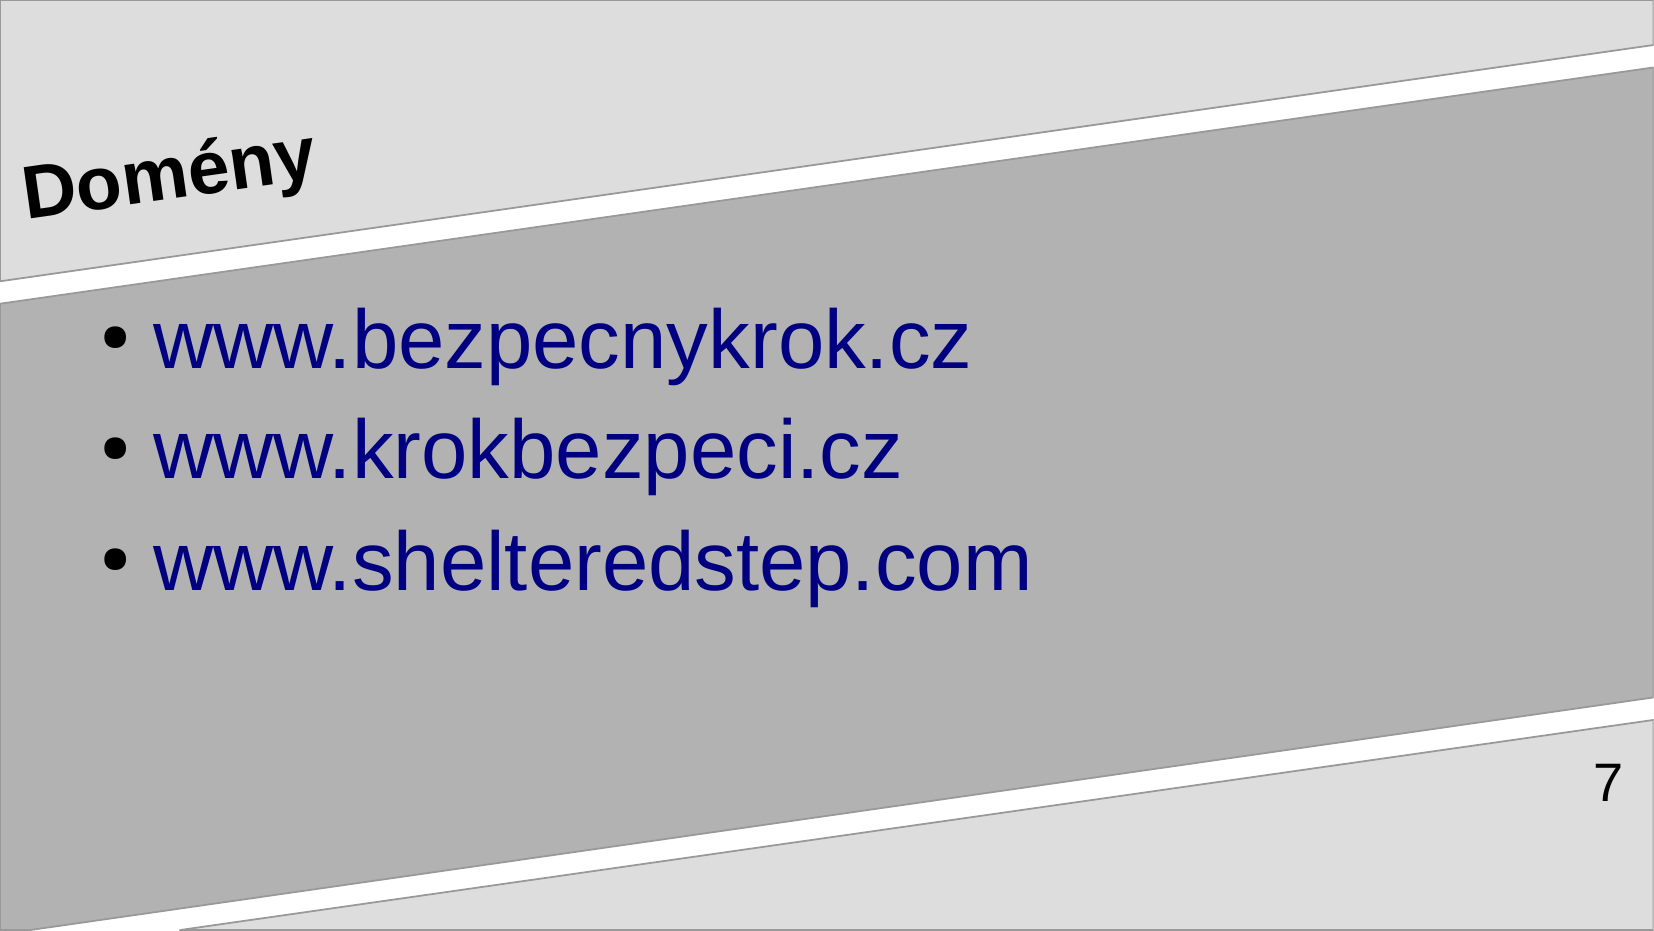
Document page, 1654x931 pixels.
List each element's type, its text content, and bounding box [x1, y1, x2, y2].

title Domény [11, 0, 1496, 272]
list www.bezpecnykrok.cz www.krokbezpeci.cz www.shelteredstep.com [82, 292, 1538, 833]
